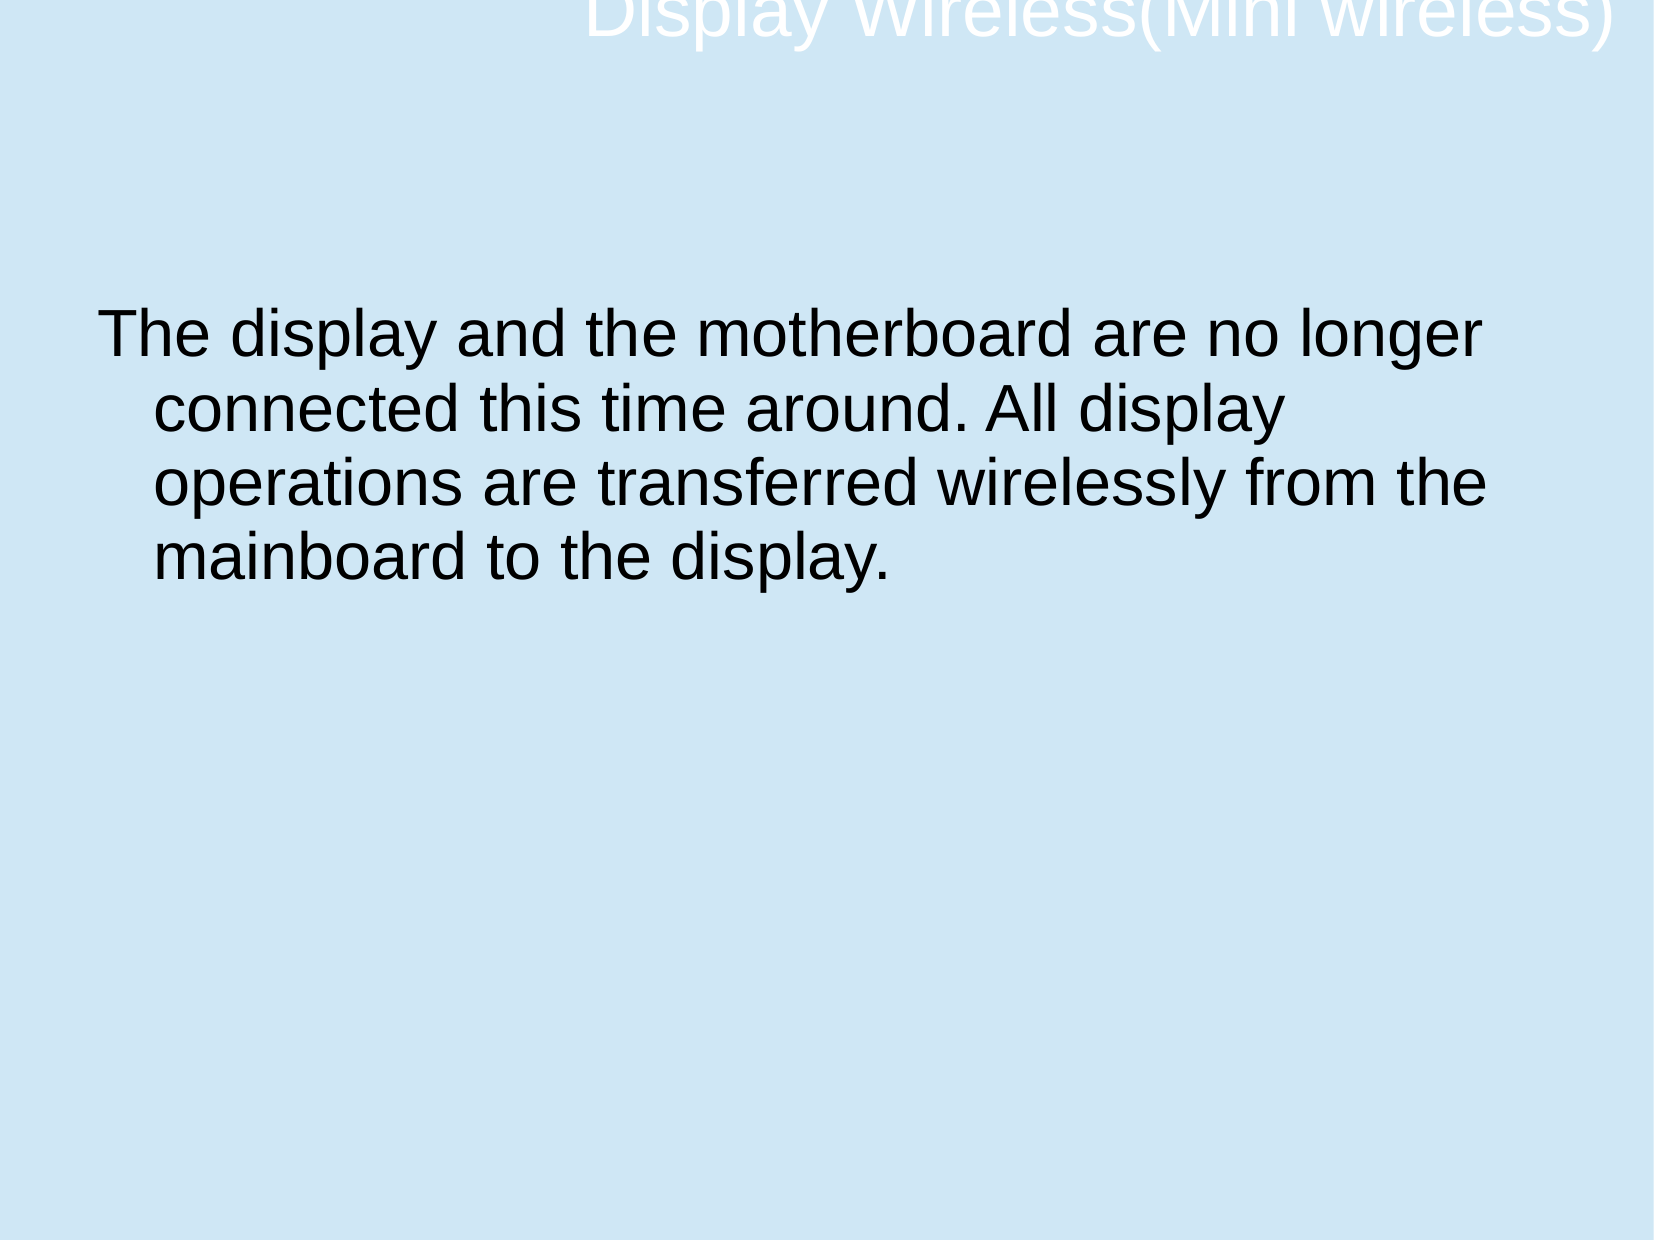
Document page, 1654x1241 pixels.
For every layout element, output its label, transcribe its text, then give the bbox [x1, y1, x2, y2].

list The display and the motherboard are no longer connected this time around. All display operations are transferred wirelessly from the mainboard to the display. [82, 290, 1571, 1109]
title Display Wireless(Mini wireless) [151, 0, 1633, 183]
